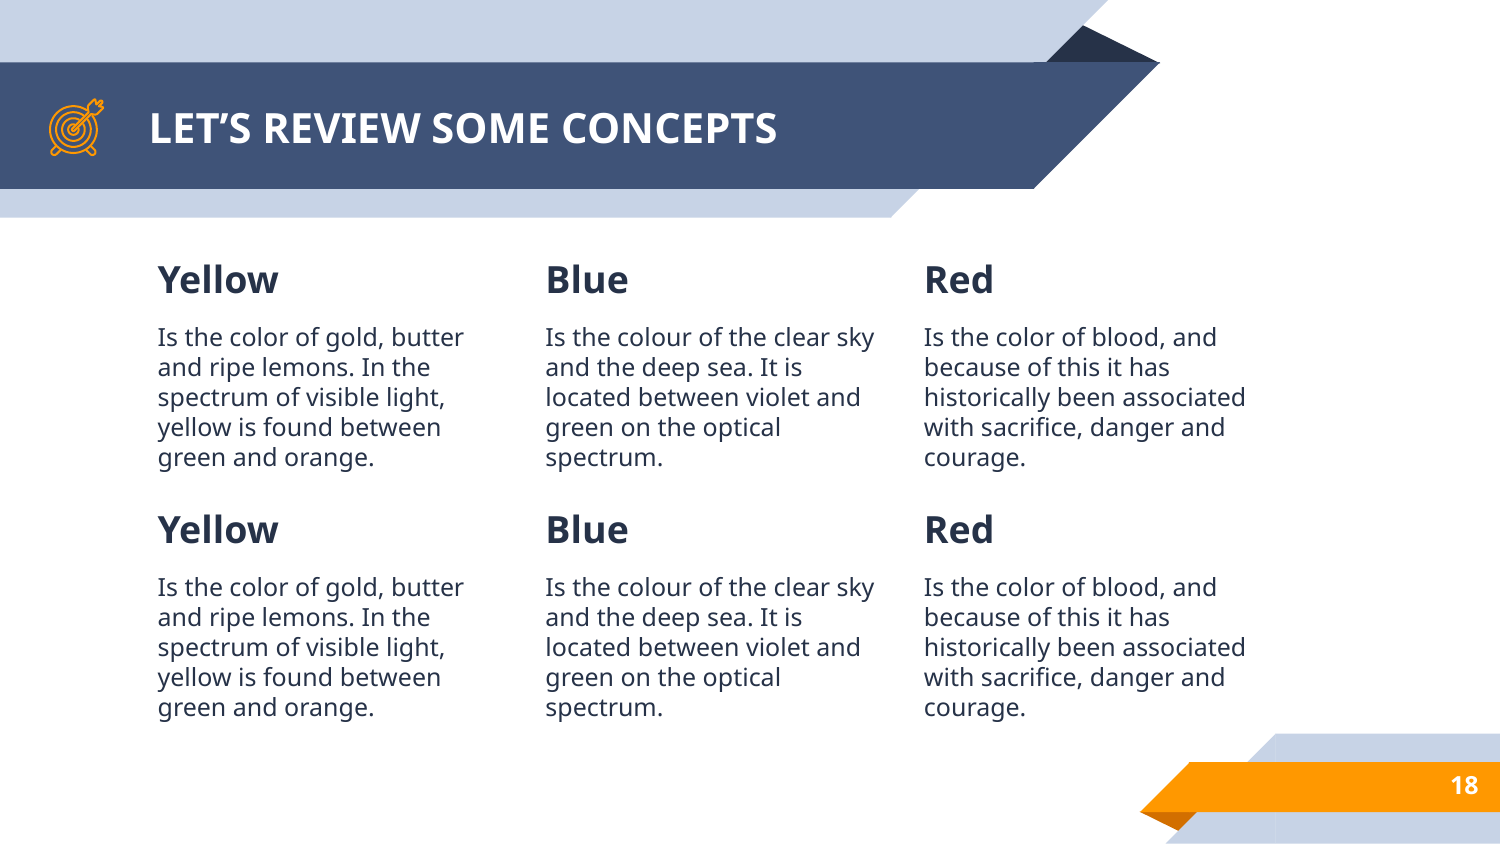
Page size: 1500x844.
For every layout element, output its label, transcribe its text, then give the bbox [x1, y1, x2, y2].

list Red Is the color of blood, and because of this it has historically been associated with sacrifice, danger and courage. [908, 490, 1278, 740]
slide_number <número> [1249, 760, 1494, 813]
list Blue Is the colour of the clear sky and the deep sea. It is located between violet and green on the optical spectrum. [530, 490, 900, 740]
title LET’S REVIEW SOME CONCEPTS [133, 64, 997, 190]
list Blue Is the colour of the clear sky and the deep sea. It is located between violet and green on the optical spectrum. [530, 240, 900, 490]
list Yellow Is the color of gold, butter and ripe lemons. In the spectrum of visible light, yellow is found between green and orange. [142, 490, 512, 740]
list Red Is the color of blood, and because of this it has historically been associated with sacrifice, danger and courage. [908, 240, 1278, 490]
list Yellow Is the color of gold, butter and ripe lemons. In the spectrum of visible light, yellow is found between green and orange. [142, 240, 512, 490]
